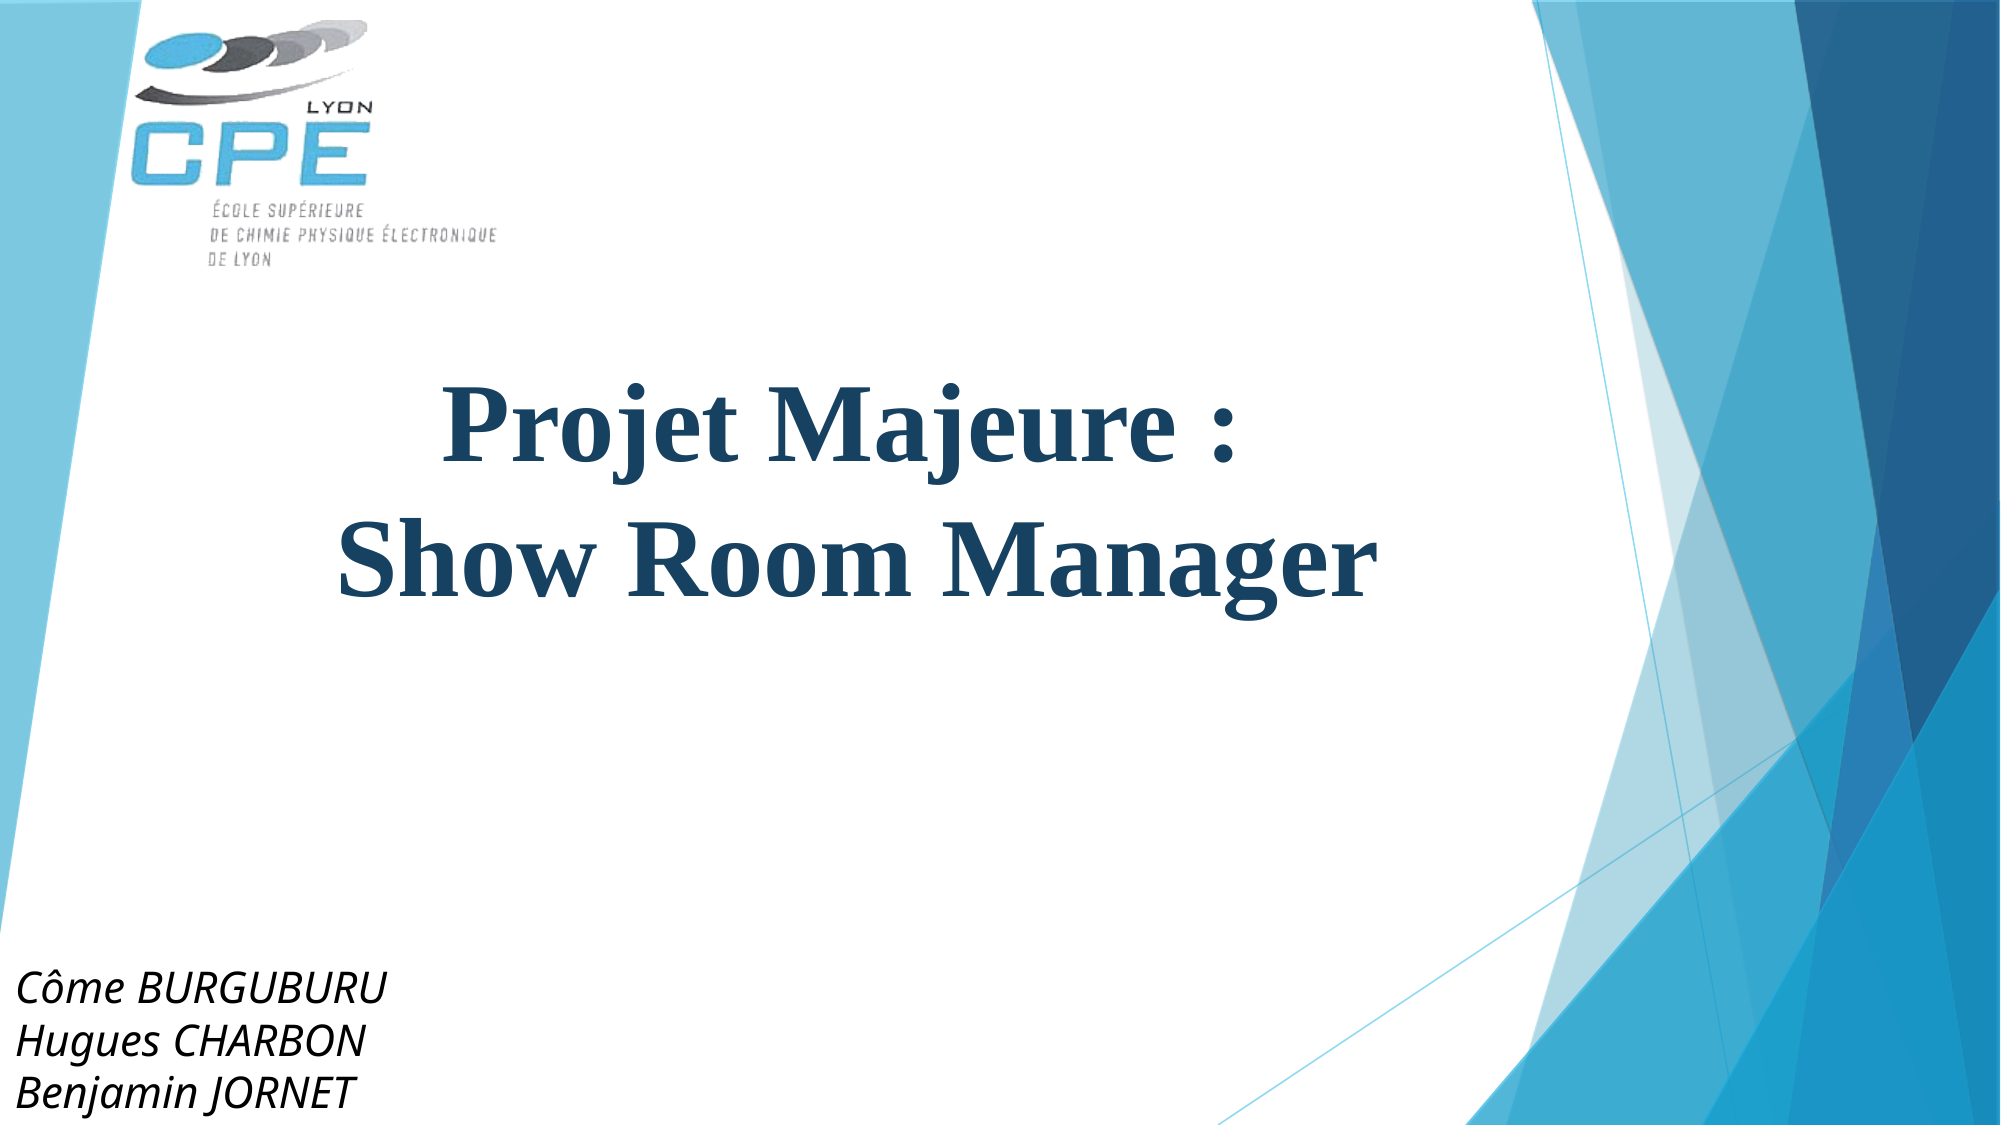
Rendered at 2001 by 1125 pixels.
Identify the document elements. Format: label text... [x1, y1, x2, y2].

picture [128, 20, 504, 271]
title Projet Majeure : Show Room Manager [248, 366, 1467, 626]
text_box Côme BURGUBURU Hugues CHARBON Benjamin JORNET [0, 952, 408, 1125]
